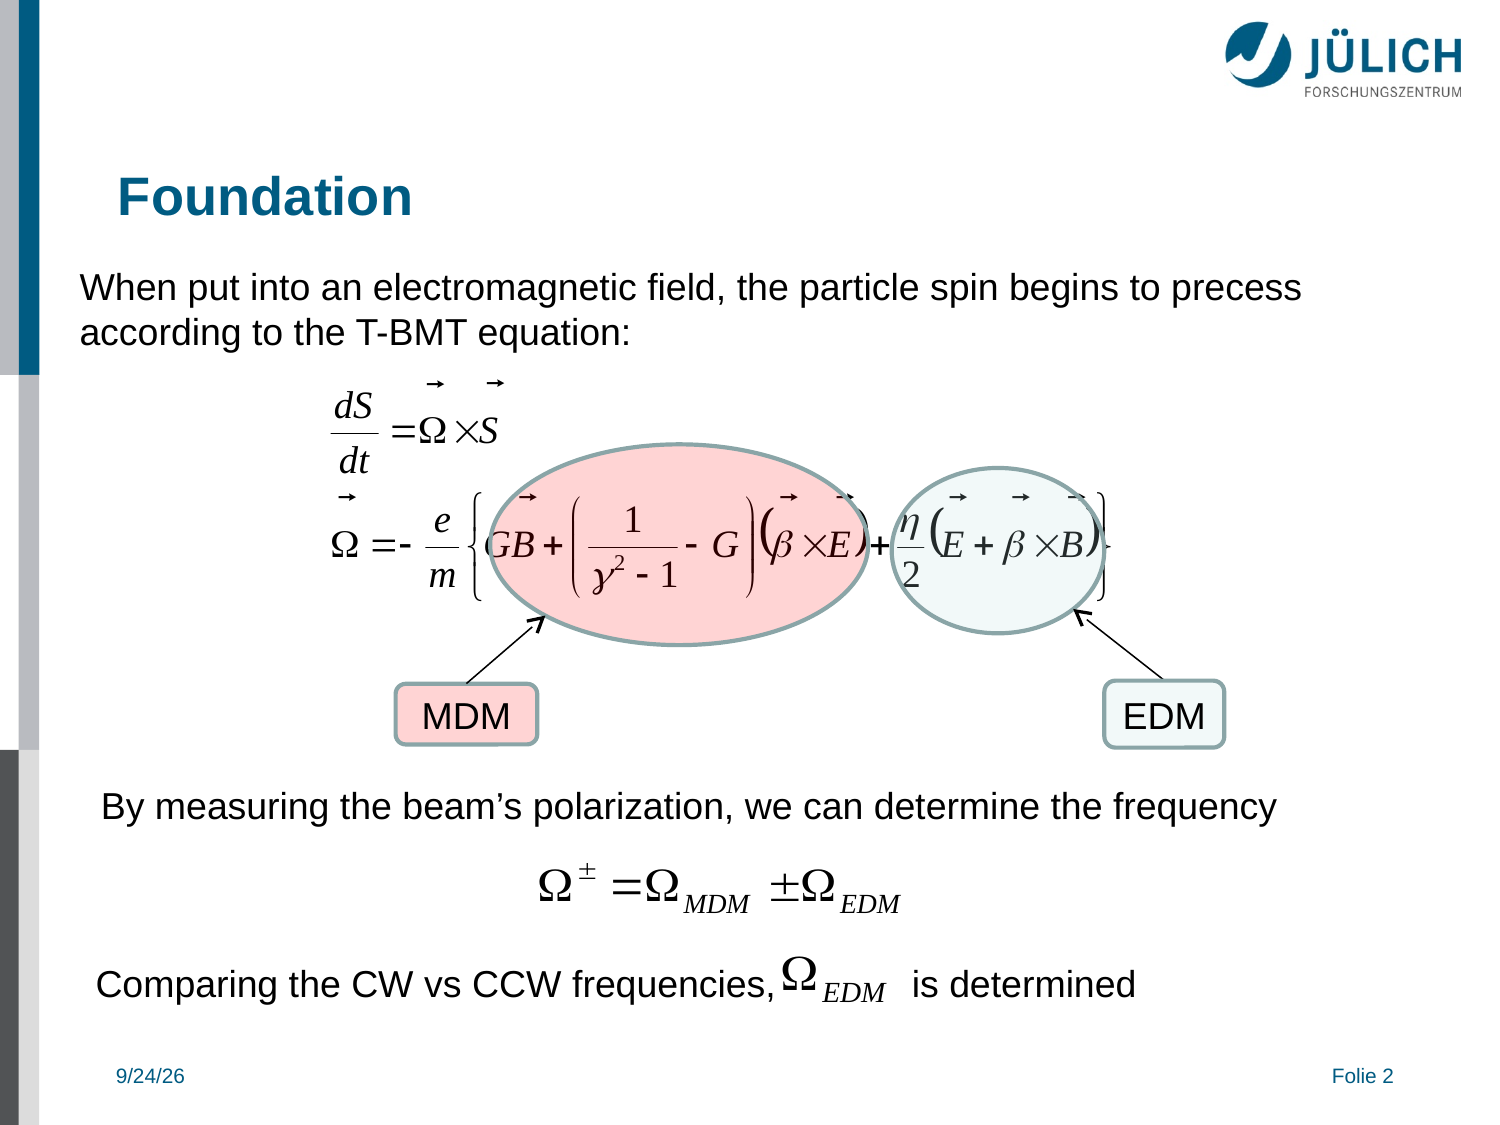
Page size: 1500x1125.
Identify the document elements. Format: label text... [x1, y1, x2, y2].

title Foundation [117, 99, 1393, 255]
text_box [490, 444, 869, 646]
text_box MDM [395, 683, 538, 745]
text_box EDM [1104, 680, 1225, 748]
text_box Comparing the CW vs CCW frequencies, is determined [80, 952, 1163, 1013]
picture [1224, 20, 1461, 97]
chart [324, 406, 1121, 658]
text_box When put into an electromagnetic field, the particle spin begins to precess according to the T-BMT equation: [64, 255, 1453, 406]
chart [773, 940, 899, 1012]
text_box By measuring the beam’s polarization, we can determine the frequency [86, 775, 1303, 835]
text_box [891, 467, 1105, 634]
chart [531, 846, 915, 922]
